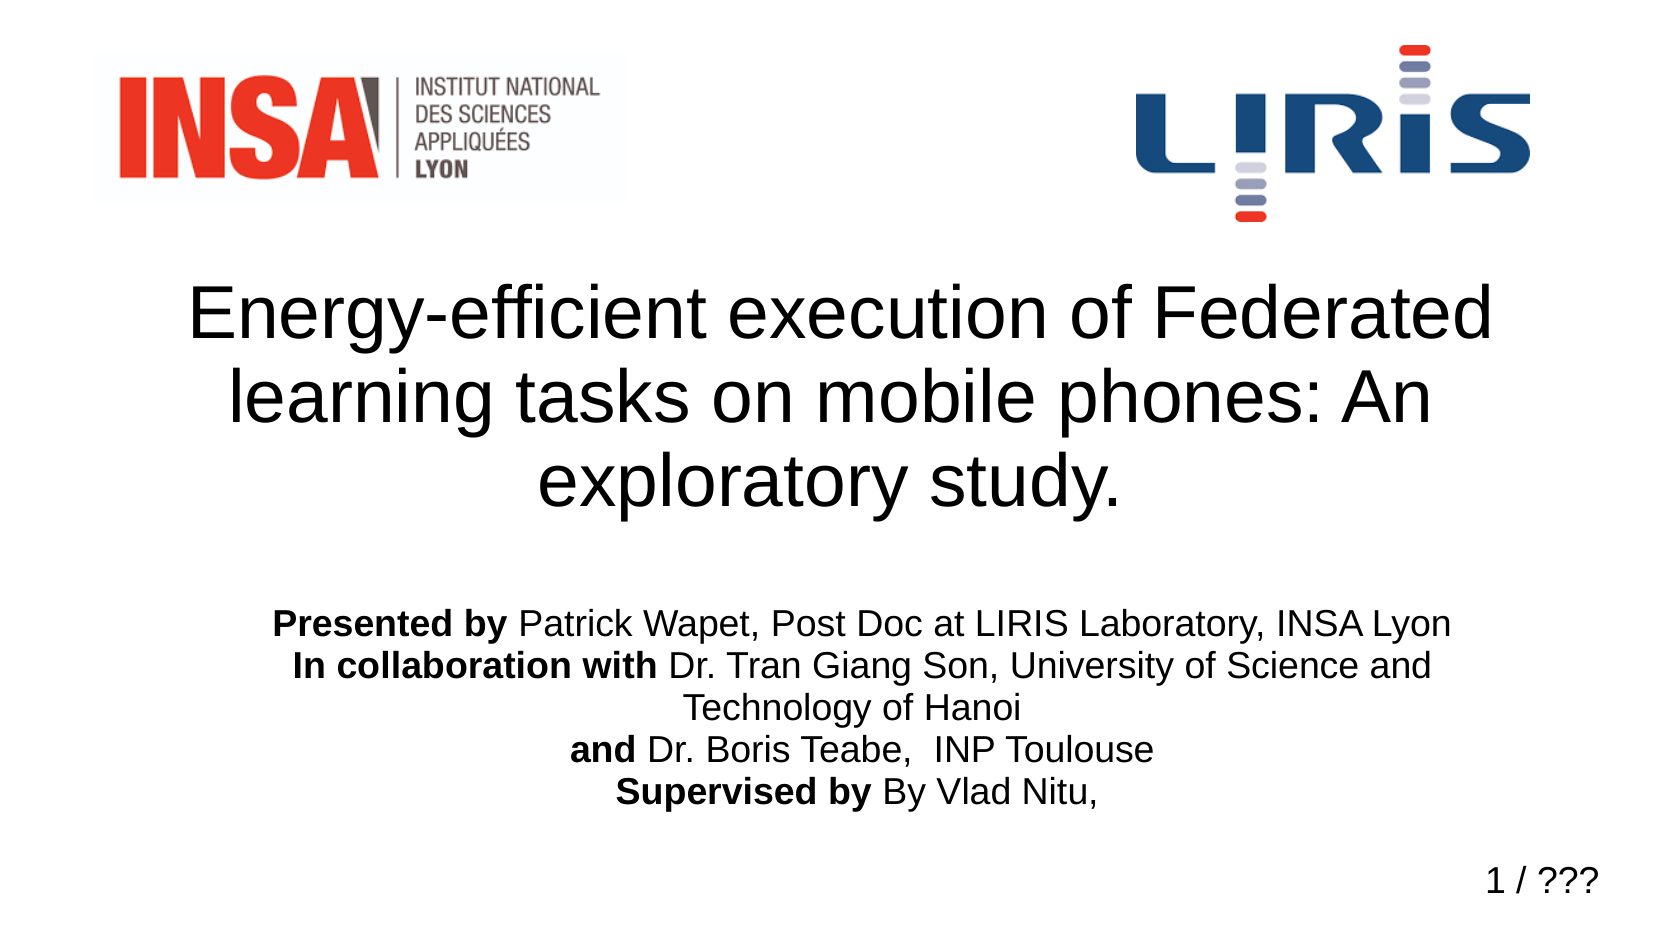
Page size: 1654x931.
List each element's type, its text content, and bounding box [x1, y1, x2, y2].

title Energy-efficient execution of Federated learning tasks on mobile phones: An exploratory study. [86, 246, 1576, 547]
text_box 1 / ??? [1470, 852, 1654, 923]
title Presented by Patrick Wapet, Post Doc at LIRIS Laboratory, INSA Lyon In collaboration with Dr. Tran Giang Son, University of Science and Technology of Hanoi and Dr. Boris Teabe, INP Toulouse Supervised by By Vlad Nitu, [262, 577, 1463, 837]
picture [94, 51, 626, 204]
picture [1136, 45, 1530, 222]
